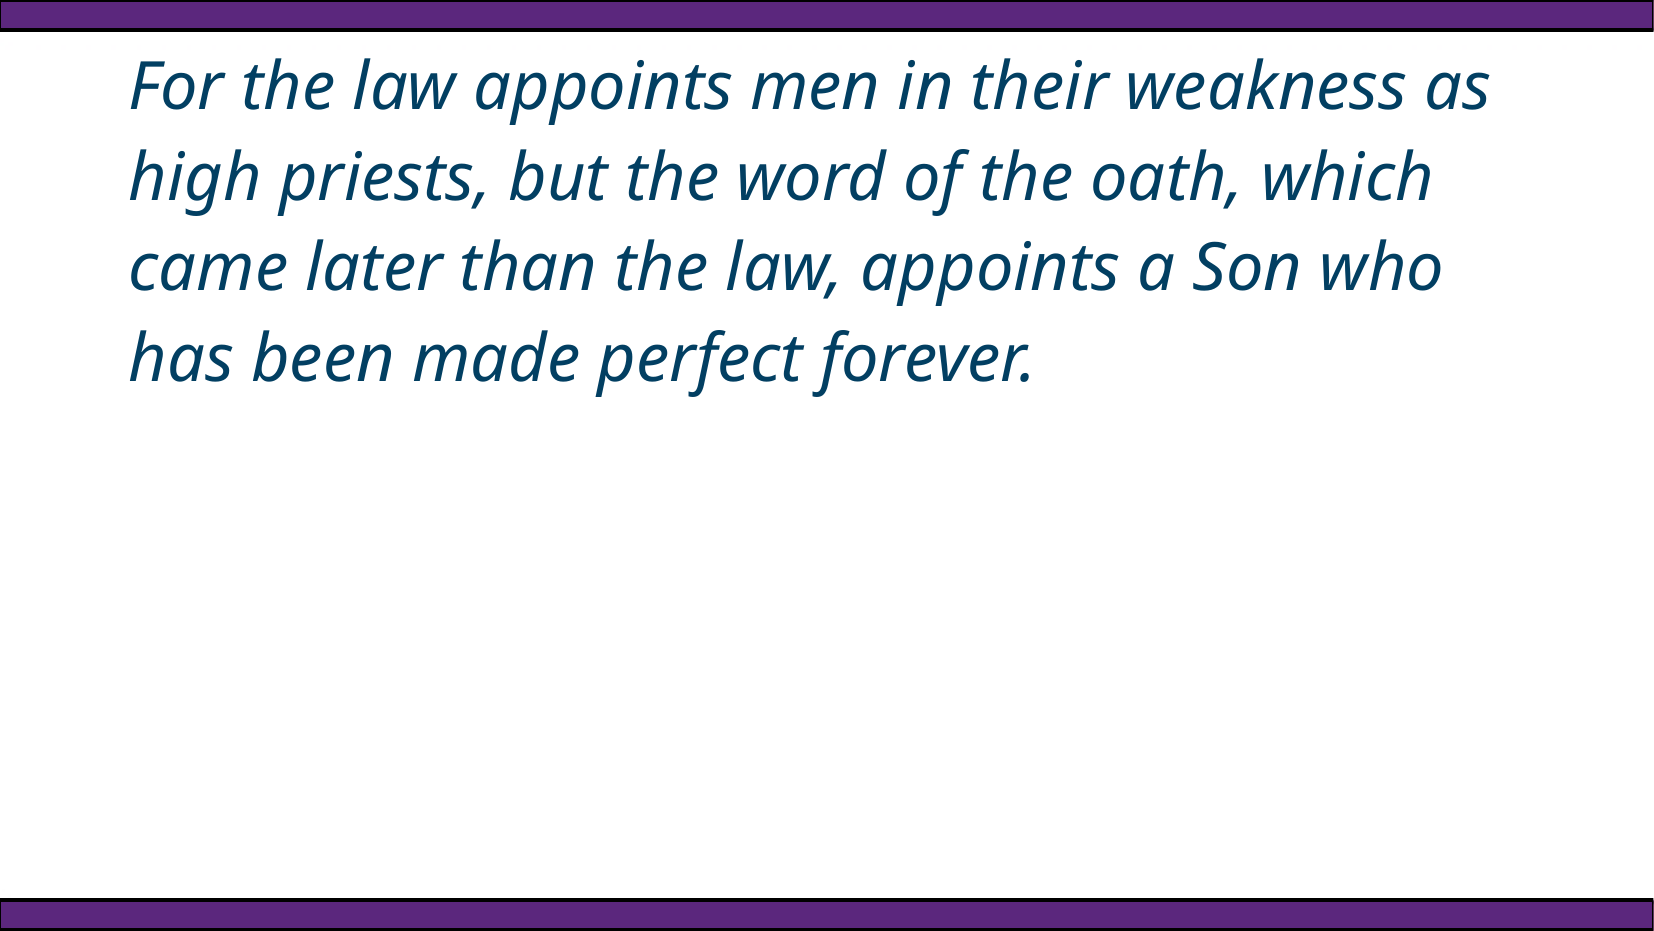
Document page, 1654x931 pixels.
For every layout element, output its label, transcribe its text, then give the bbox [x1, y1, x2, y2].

text_box [0, 900, 1654, 931]
text_box For the law appoints men in their weakness as high priests, but the word of the oath, which came later than the law, appoints a Son who has been made perfect forever. [45, 30, 1581, 401]
picture [0, 31, 1654, 900]
text_box [0, 0, 1654, 31]
